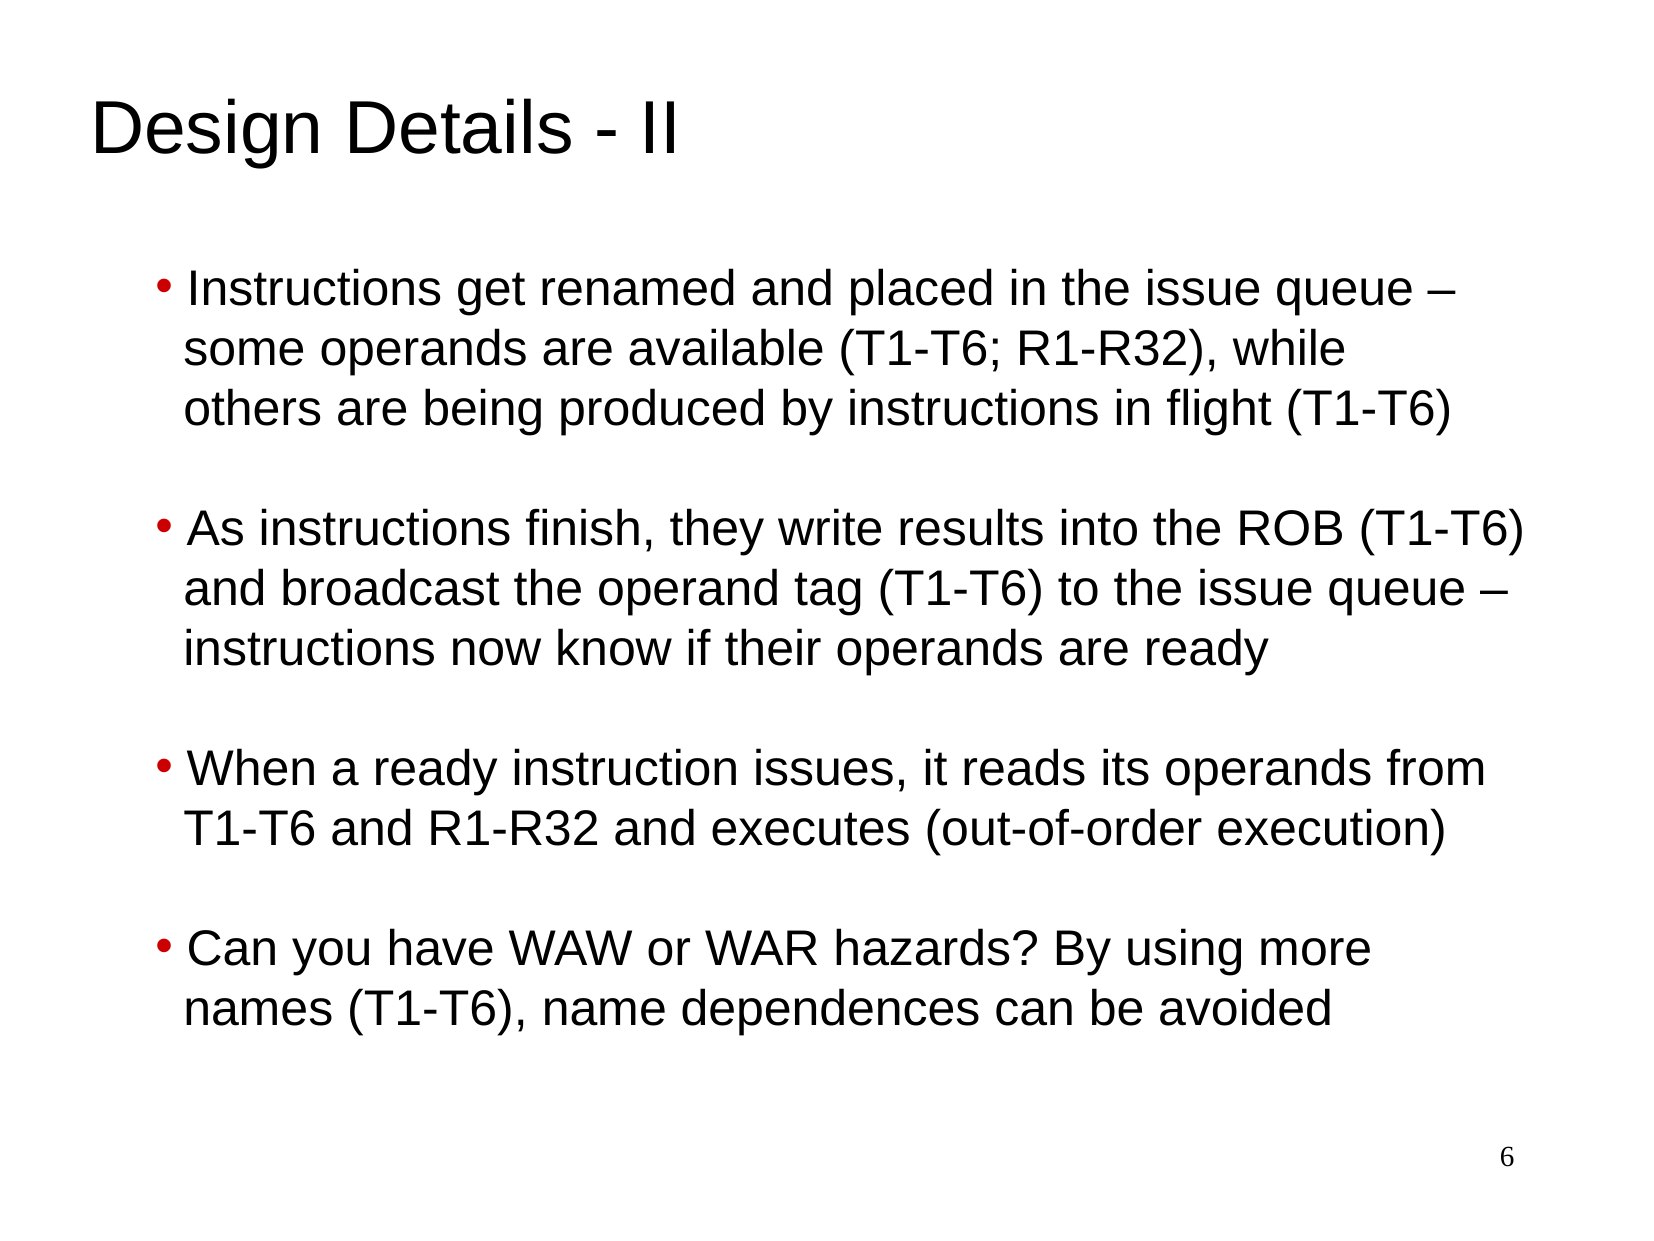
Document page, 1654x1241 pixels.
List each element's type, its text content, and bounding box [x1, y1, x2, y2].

text_box Instructions get renamed and placed in the issue queue – some operands are available (T1-T6; R1-R32), while others are being produced by instructions in flight (T1-T6) As instructions finish, they write results into the ROB (T1-T6) and broadcast the operand tag (T1-T6) to the issue queue – instructions now know if their operands are ready When a ready instruction issues, it reads its operands from T1-T6 and R1-R32 and executes (out-of-order execution) Can you have WAW or WAR hazards? By using more names (T1-T6), name dependences can be avoided [140, 247, 1542, 1044]
text_box Design Details - II [75, 71, 697, 177]
text_box <number> [1184, 1129, 1530, 1213]
